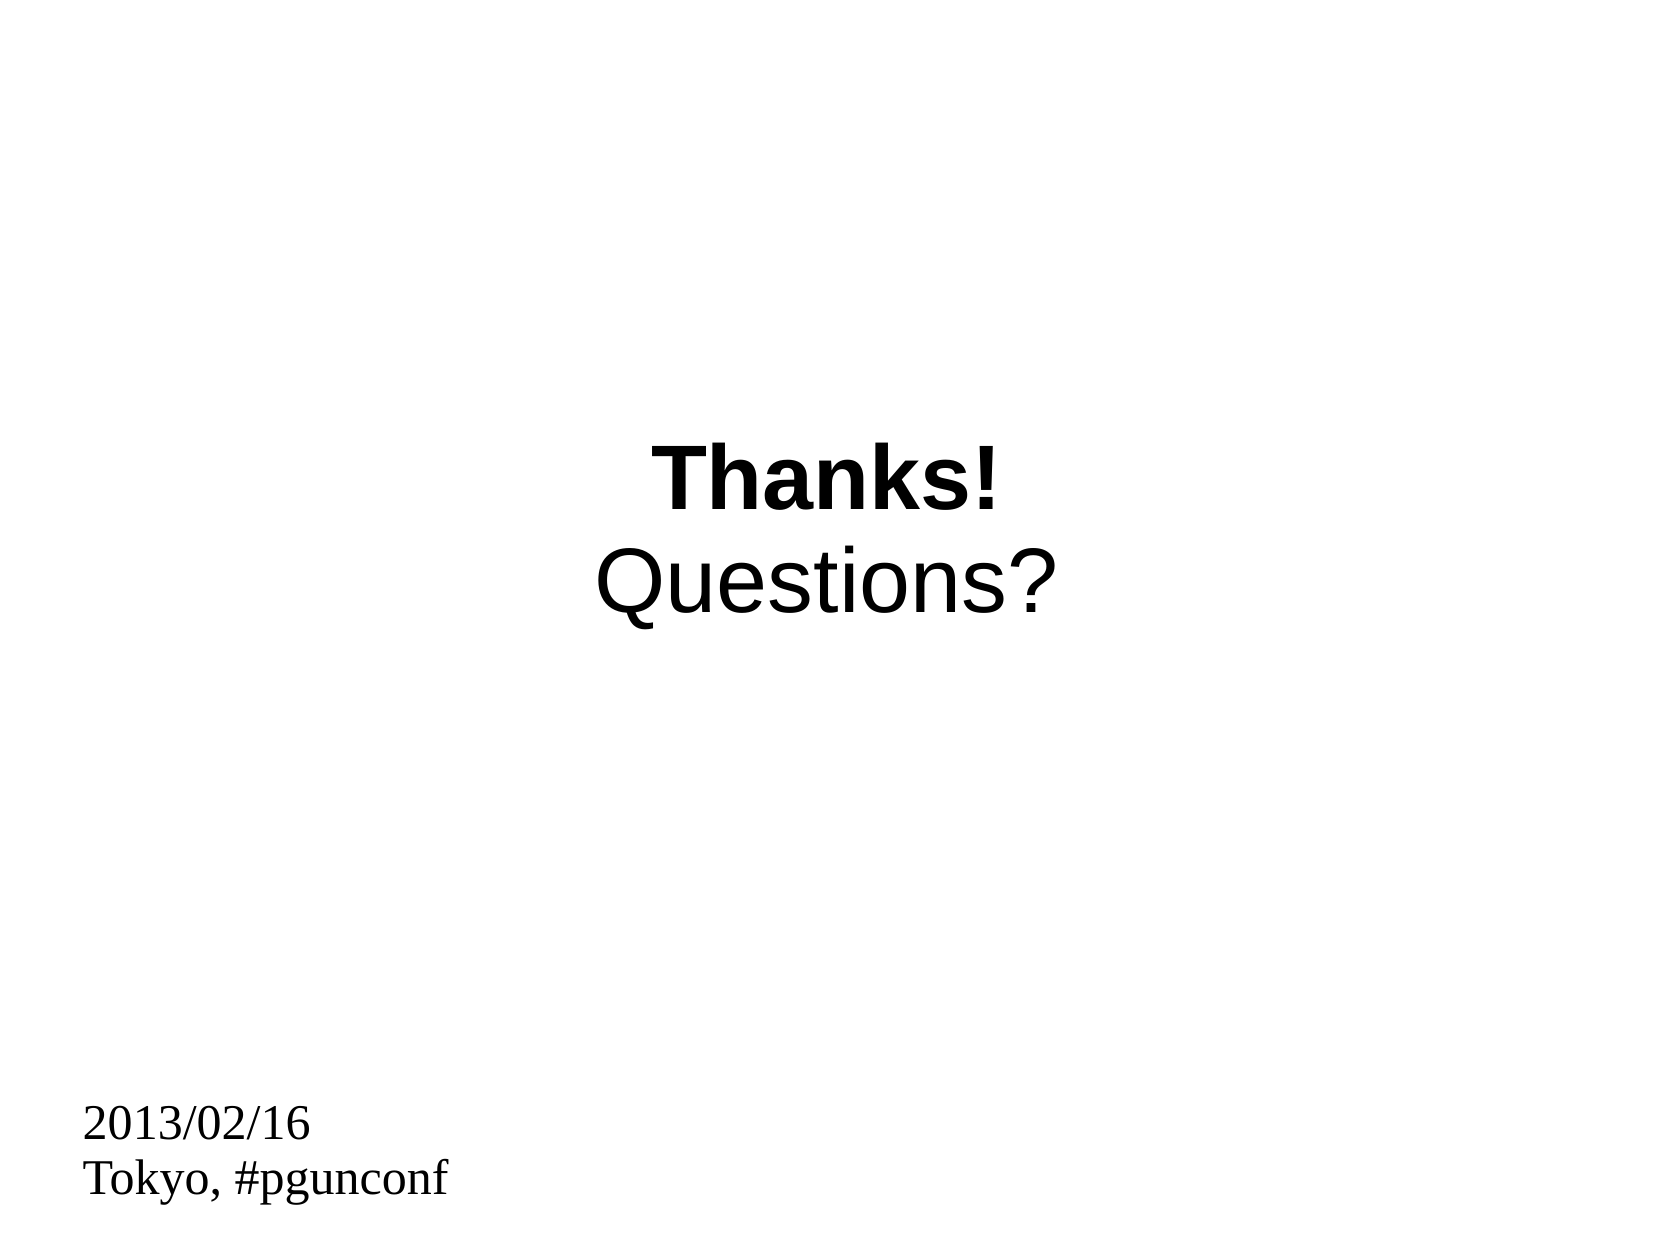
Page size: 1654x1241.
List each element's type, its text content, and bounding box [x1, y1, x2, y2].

subtitle Thanks! Questions? [82, 49, 1571, 1010]
